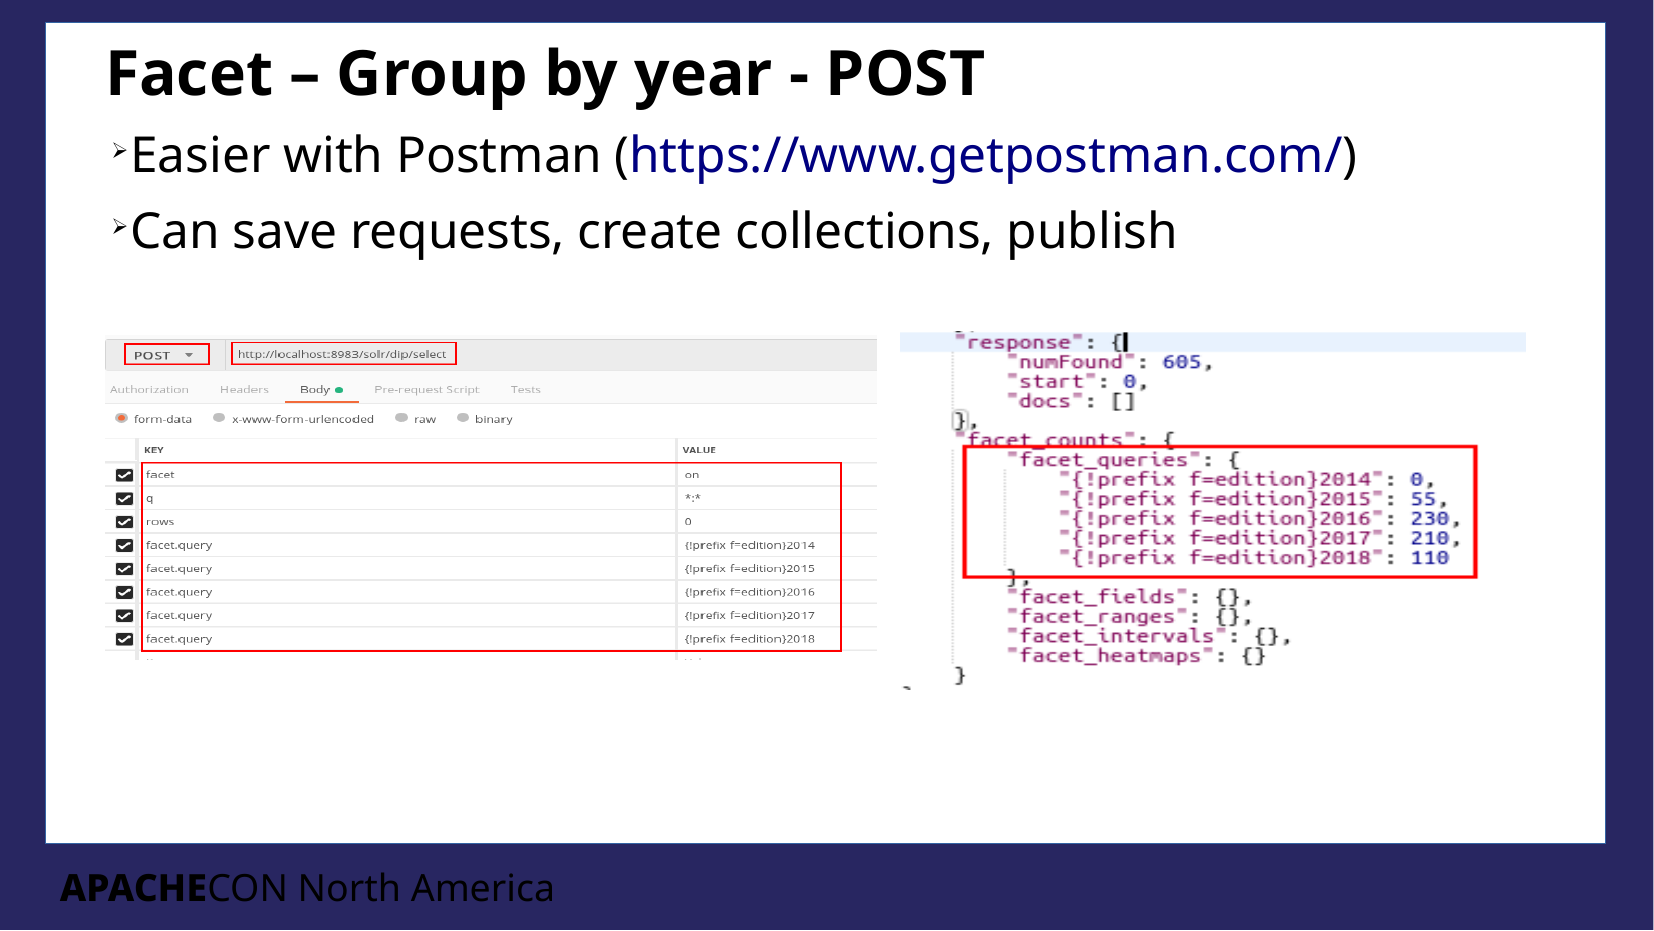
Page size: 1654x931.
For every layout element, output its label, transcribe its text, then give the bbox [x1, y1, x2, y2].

list Easier with Postman (https://www.getpostman.com/) Can save requests, create collections, publish [105, 120, 1538, 271]
title Facet – Group by year - POST [105, 32, 1546, 110]
picture [900, 331, 1526, 691]
picture [105, 335, 877, 661]
